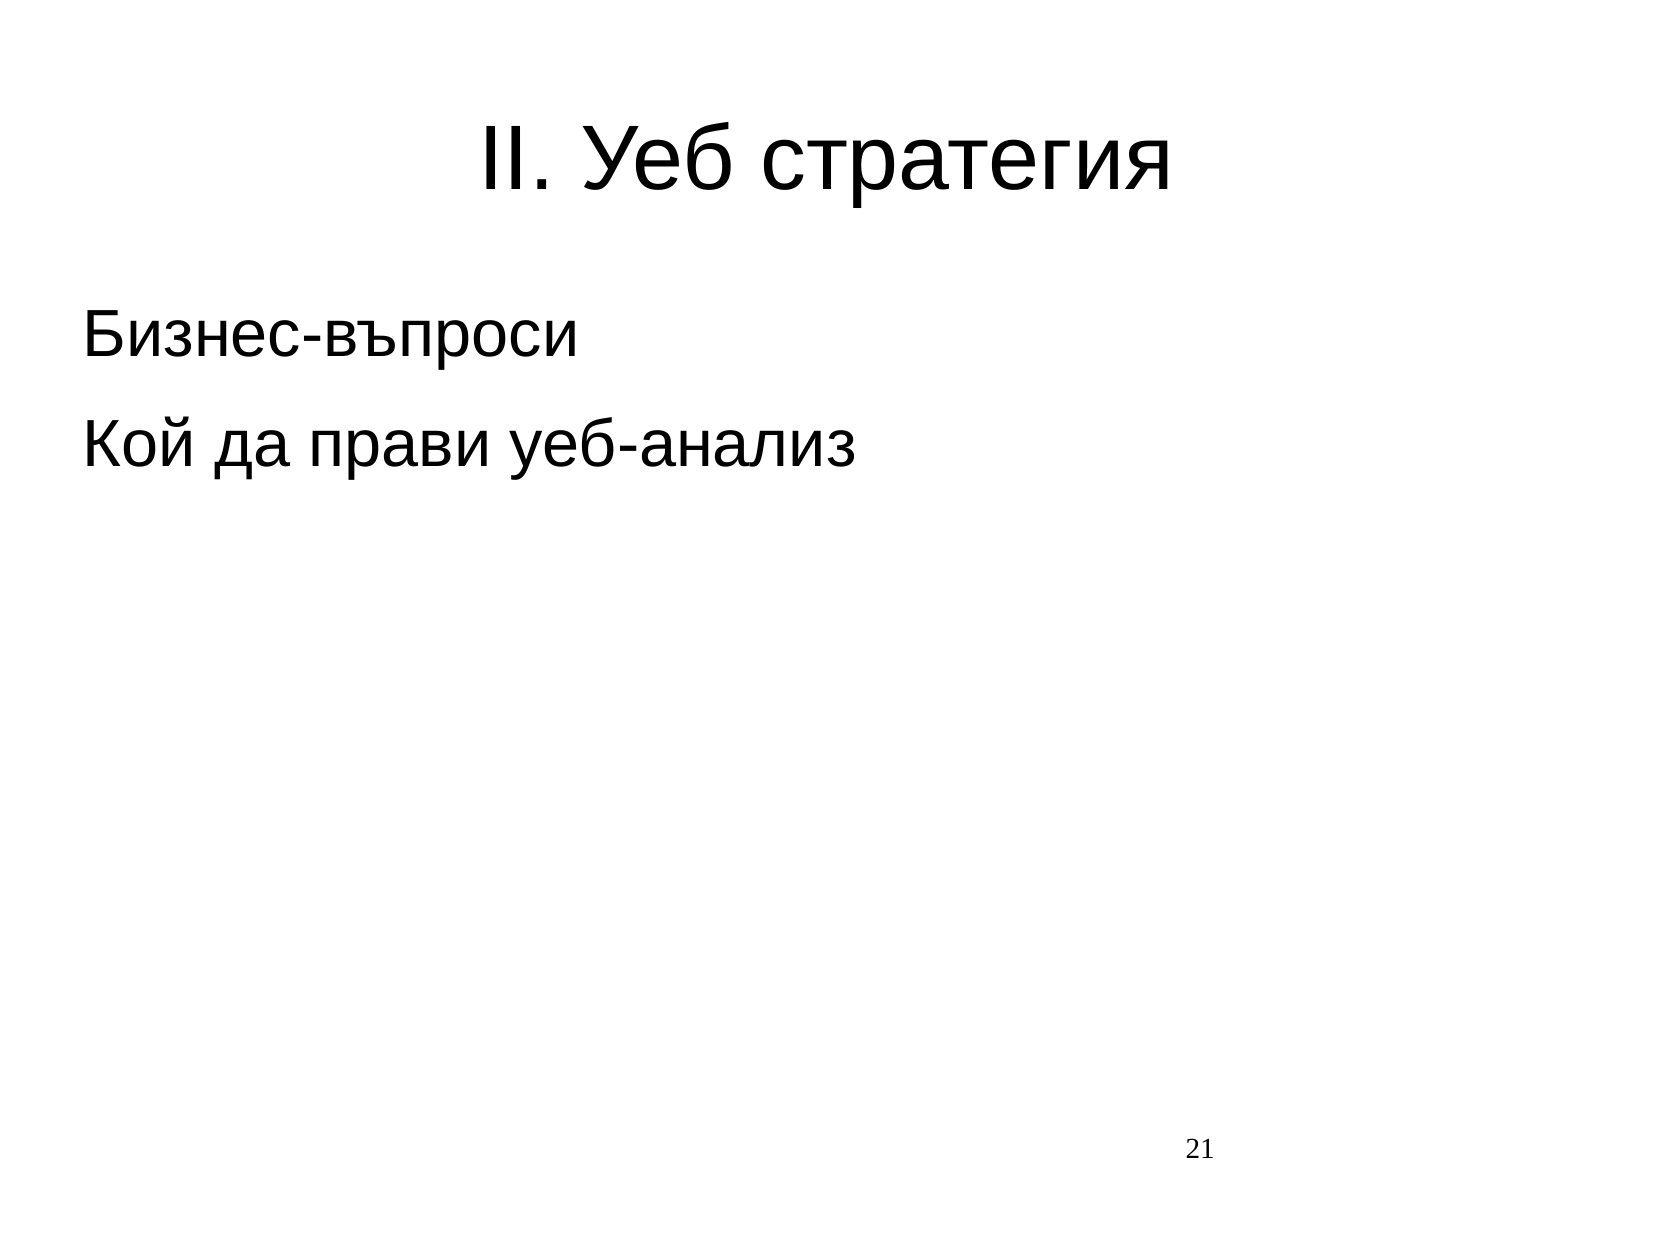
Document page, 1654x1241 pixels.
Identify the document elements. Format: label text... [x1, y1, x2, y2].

list Бизнес-въпроси Кой да прави уеб-анализ [82, 290, 1571, 1109]
text_box [1185, 1129, 1571, 1216]
title II. Уеб стратегия [82, 49, 1571, 257]
